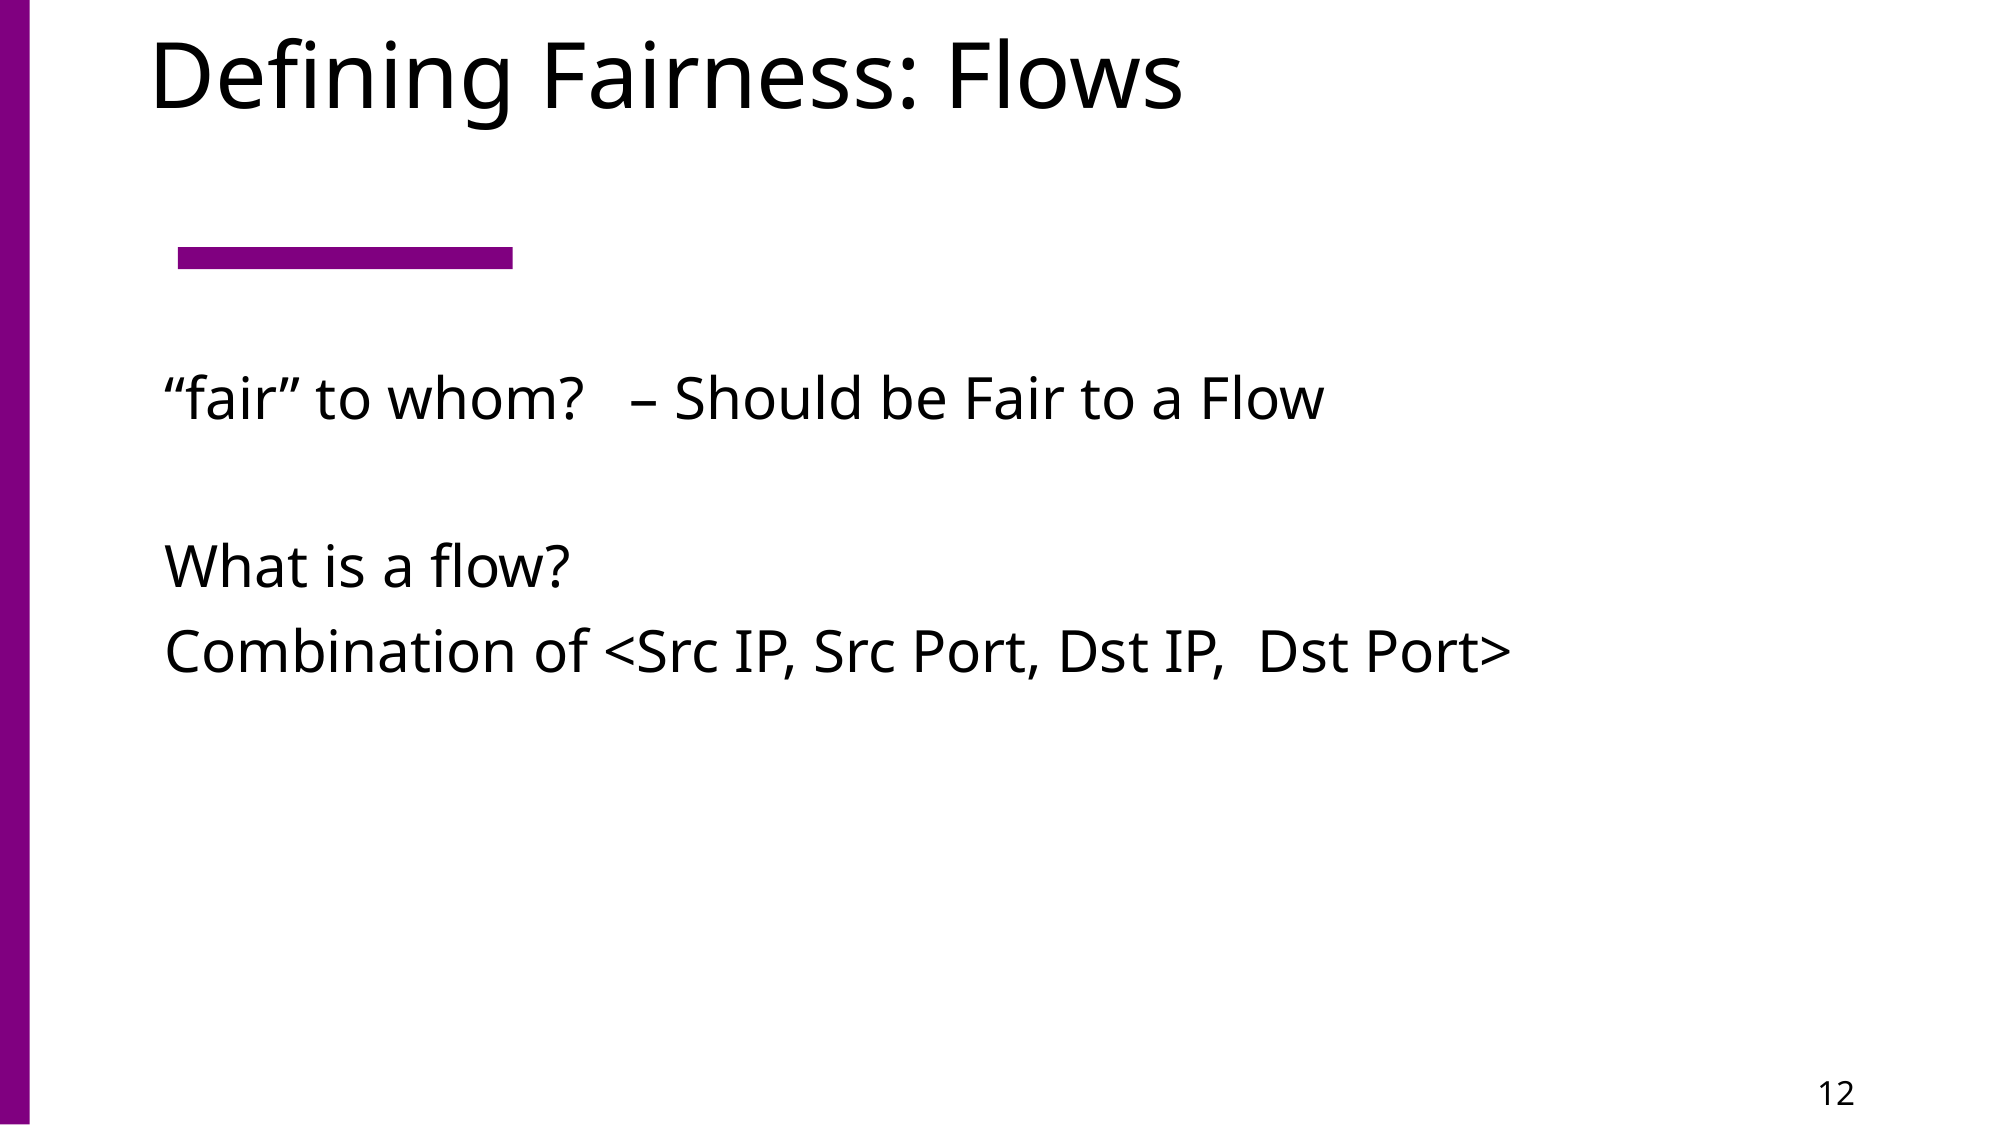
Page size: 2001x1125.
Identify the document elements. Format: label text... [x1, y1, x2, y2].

list “fair” to whom? – Should be Fair to a Flow What is a flow? Combination of <Src IP, Src Port, Dst IP, Dst Port> [149, 184, 1959, 1024]
title Defining Fairness: Flows [133, 9, 1946, 135]
